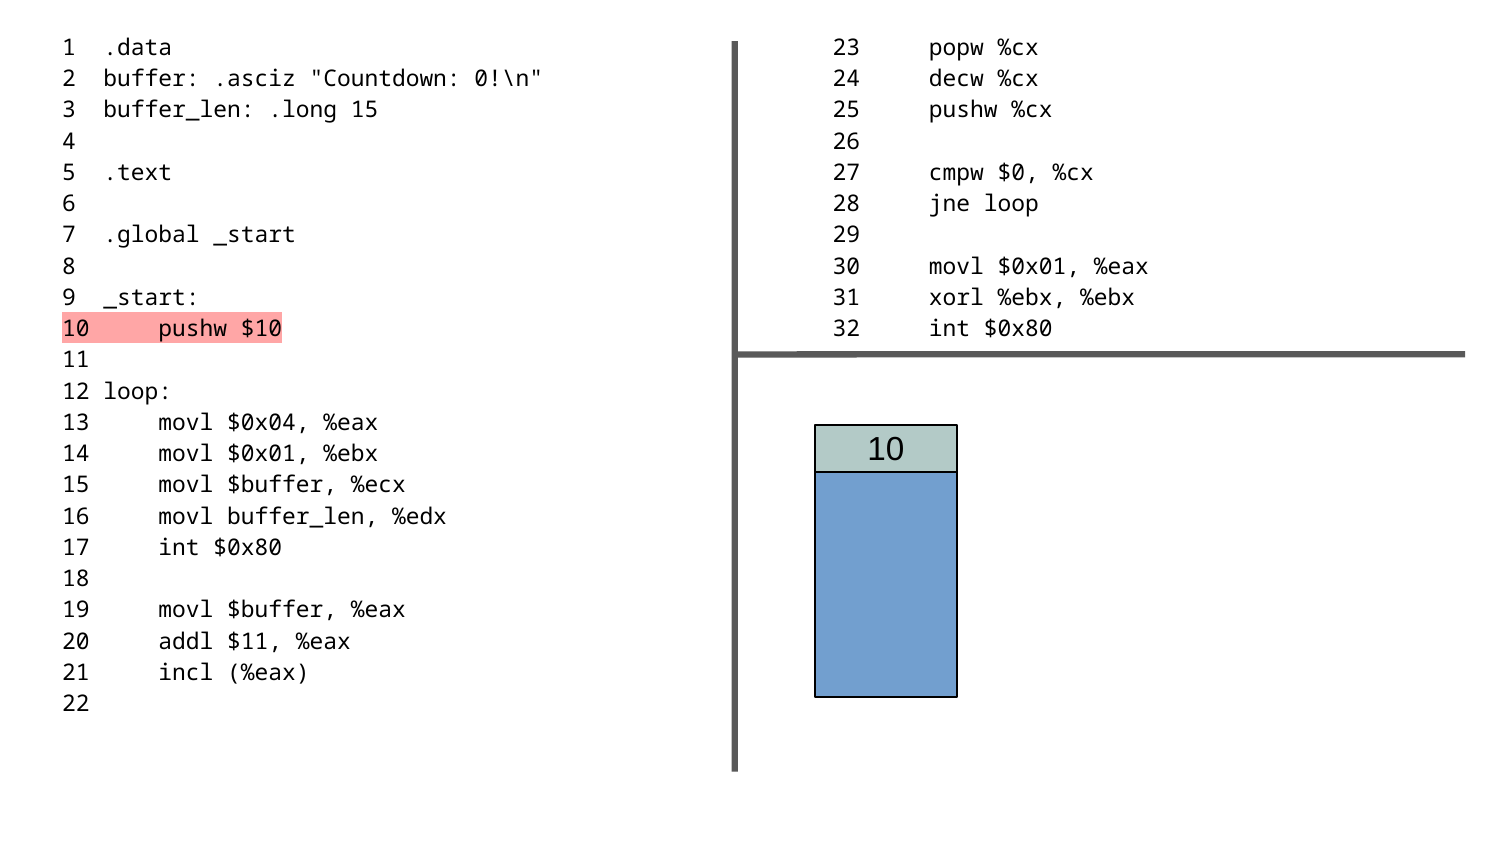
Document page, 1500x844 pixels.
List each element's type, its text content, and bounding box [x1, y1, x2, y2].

text_box 10 [814, 425, 957, 473]
text_box 1 .data 2 buffer: .asciz "Countdown: 0!\n" 3 buffer_len: .long 15 4 5 .text 6 7 .global _start 8 9 _start: 10 pushw $10 11 12 loop: 13 movl $0x04, %eax 14 movl $0x01, %ebx 15 movl $buffer, %ecx 16 movl buffer_len, %edx 17 int $0x80 18 19 movl $buffer, %eax 20 addl $11, %eax 21 incl (%eax) 22 [47, 23, 559, 735]
text_box [814, 473, 957, 697]
text_box 23 popw %cx 24 decw %cx 25 pushw %cx 26 27 cmpw $0, %cx 28 jne loop 29 30 movl $0x01, %eax 31 xorl %ebx, %ebx 32 int $0x80 [749, 23, 1164, 351]
